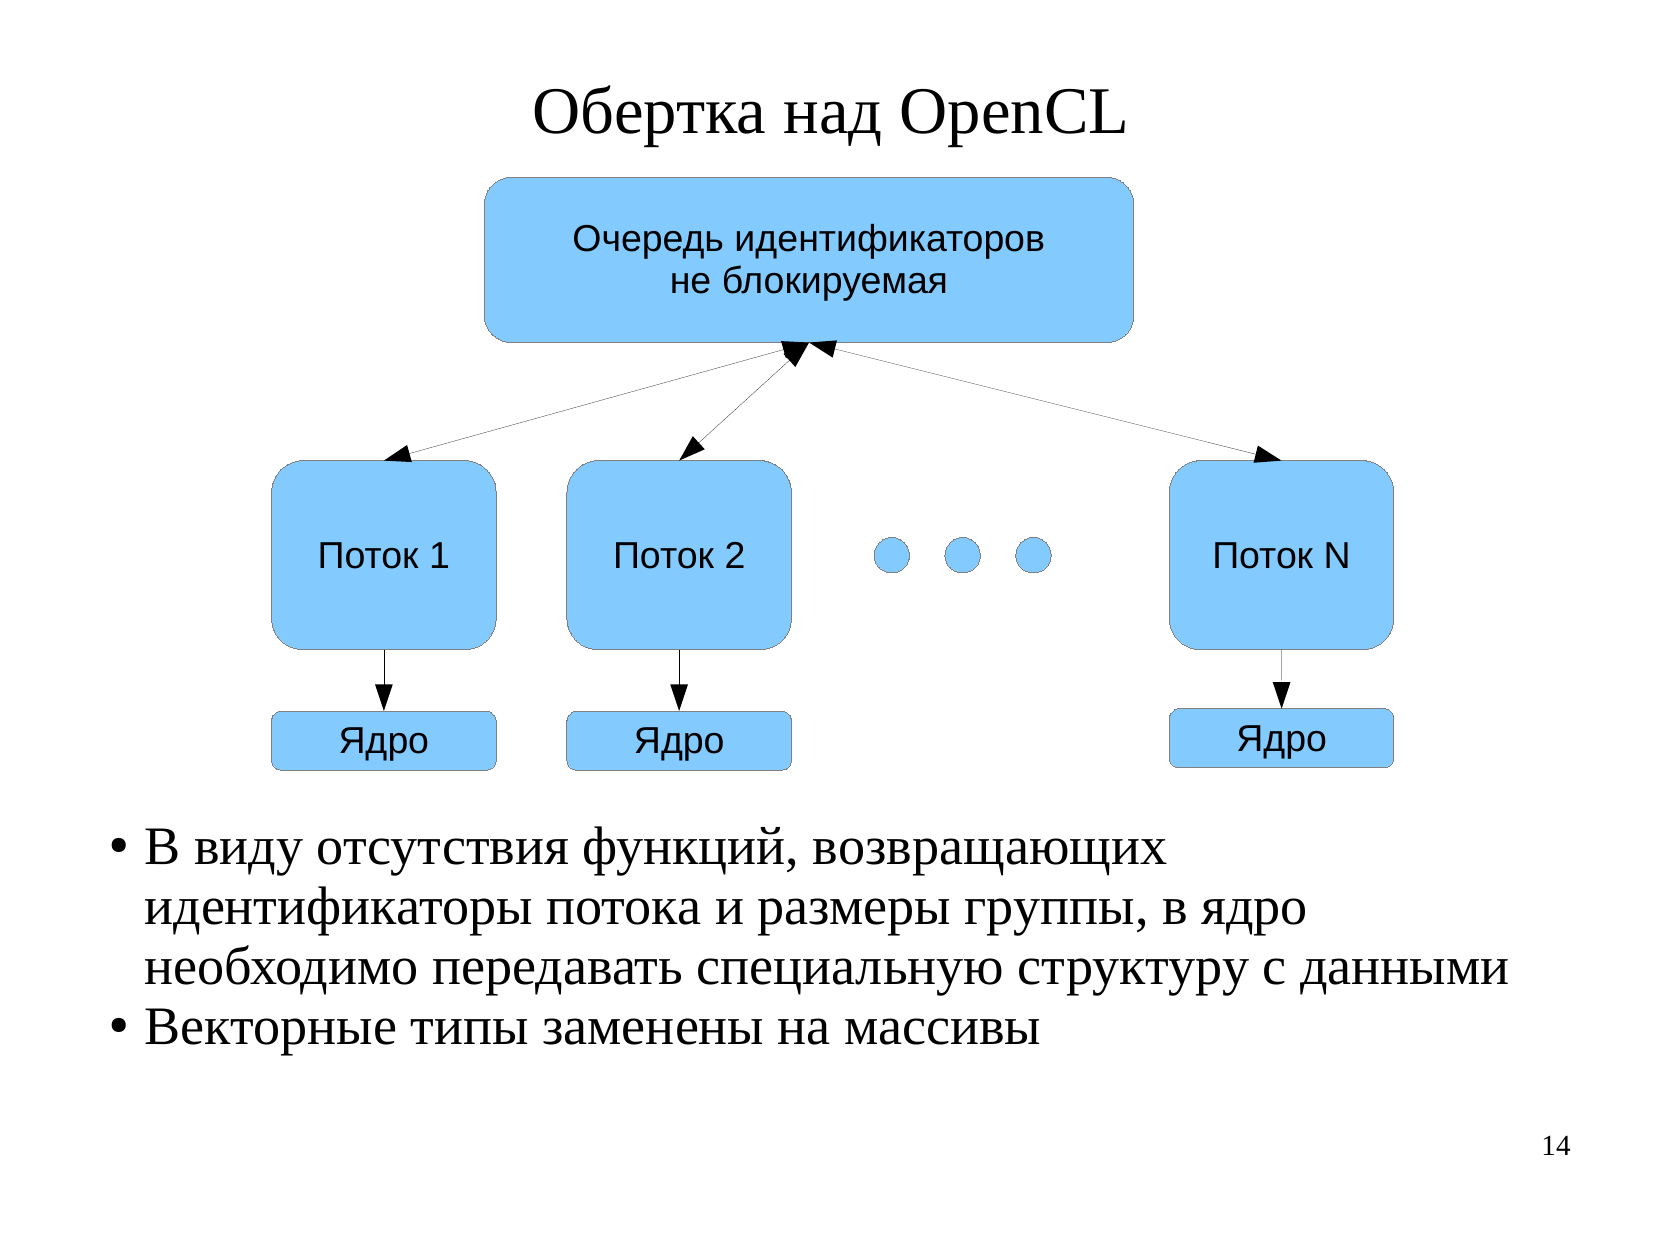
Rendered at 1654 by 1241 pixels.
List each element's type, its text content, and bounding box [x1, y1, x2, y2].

text_box В виду отсутствия функций, возвращающих идентификаторы потока и размеры группы, в ядро необходимо передавать специальную структуру с данными Векторные типы заменены на массивы [94, 809, 1560, 1069]
text_box Ядро [1169, 708, 1394, 768]
text_box Поток N [1169, 460, 1394, 650]
text_box Ядро [271, 711, 497, 771]
text_box Поток 1 [271, 460, 497, 650]
text_box [944, 537, 981, 573]
text_box [874, 537, 910, 573]
text_box [1015, 537, 1052, 573]
text_box Обертка над OpenCL [518, 66, 1145, 156]
text_box Ядро [566, 711, 792, 771]
text_box Поток 2 [566, 460, 792, 650]
text_box Очередь идентификаторов не блокируемая [484, 177, 1134, 343]
